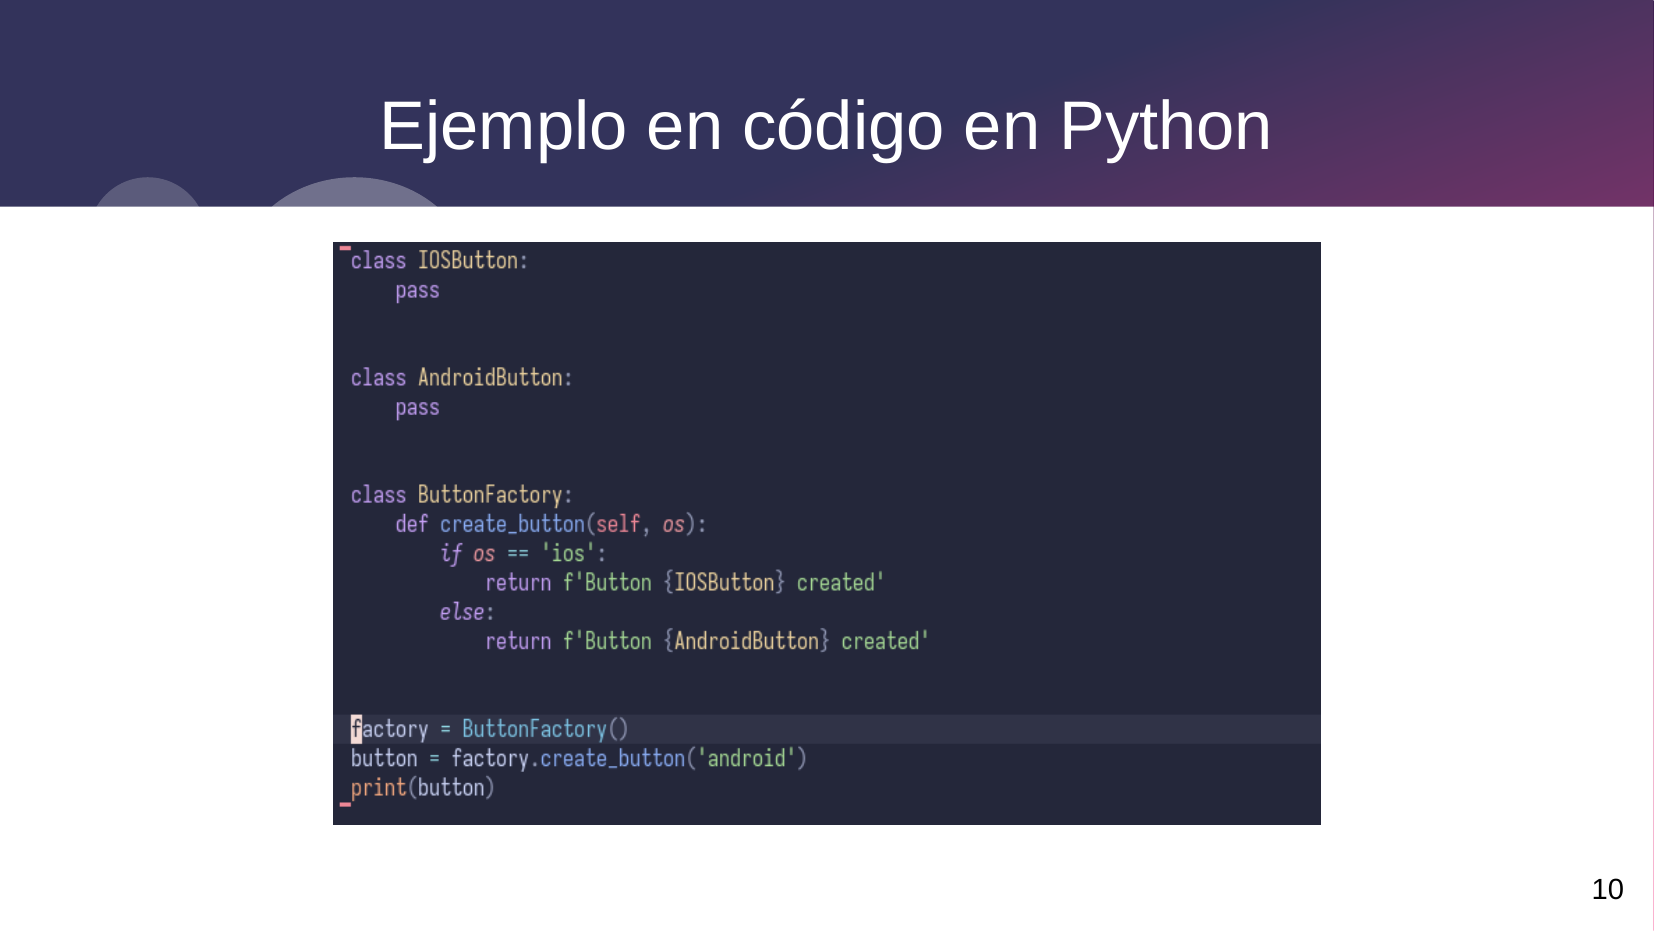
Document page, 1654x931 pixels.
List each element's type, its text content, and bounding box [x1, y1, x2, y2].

picture [333, 242, 1321, 826]
title Ejemplo en código en Python [88, 44, 1565, 207]
